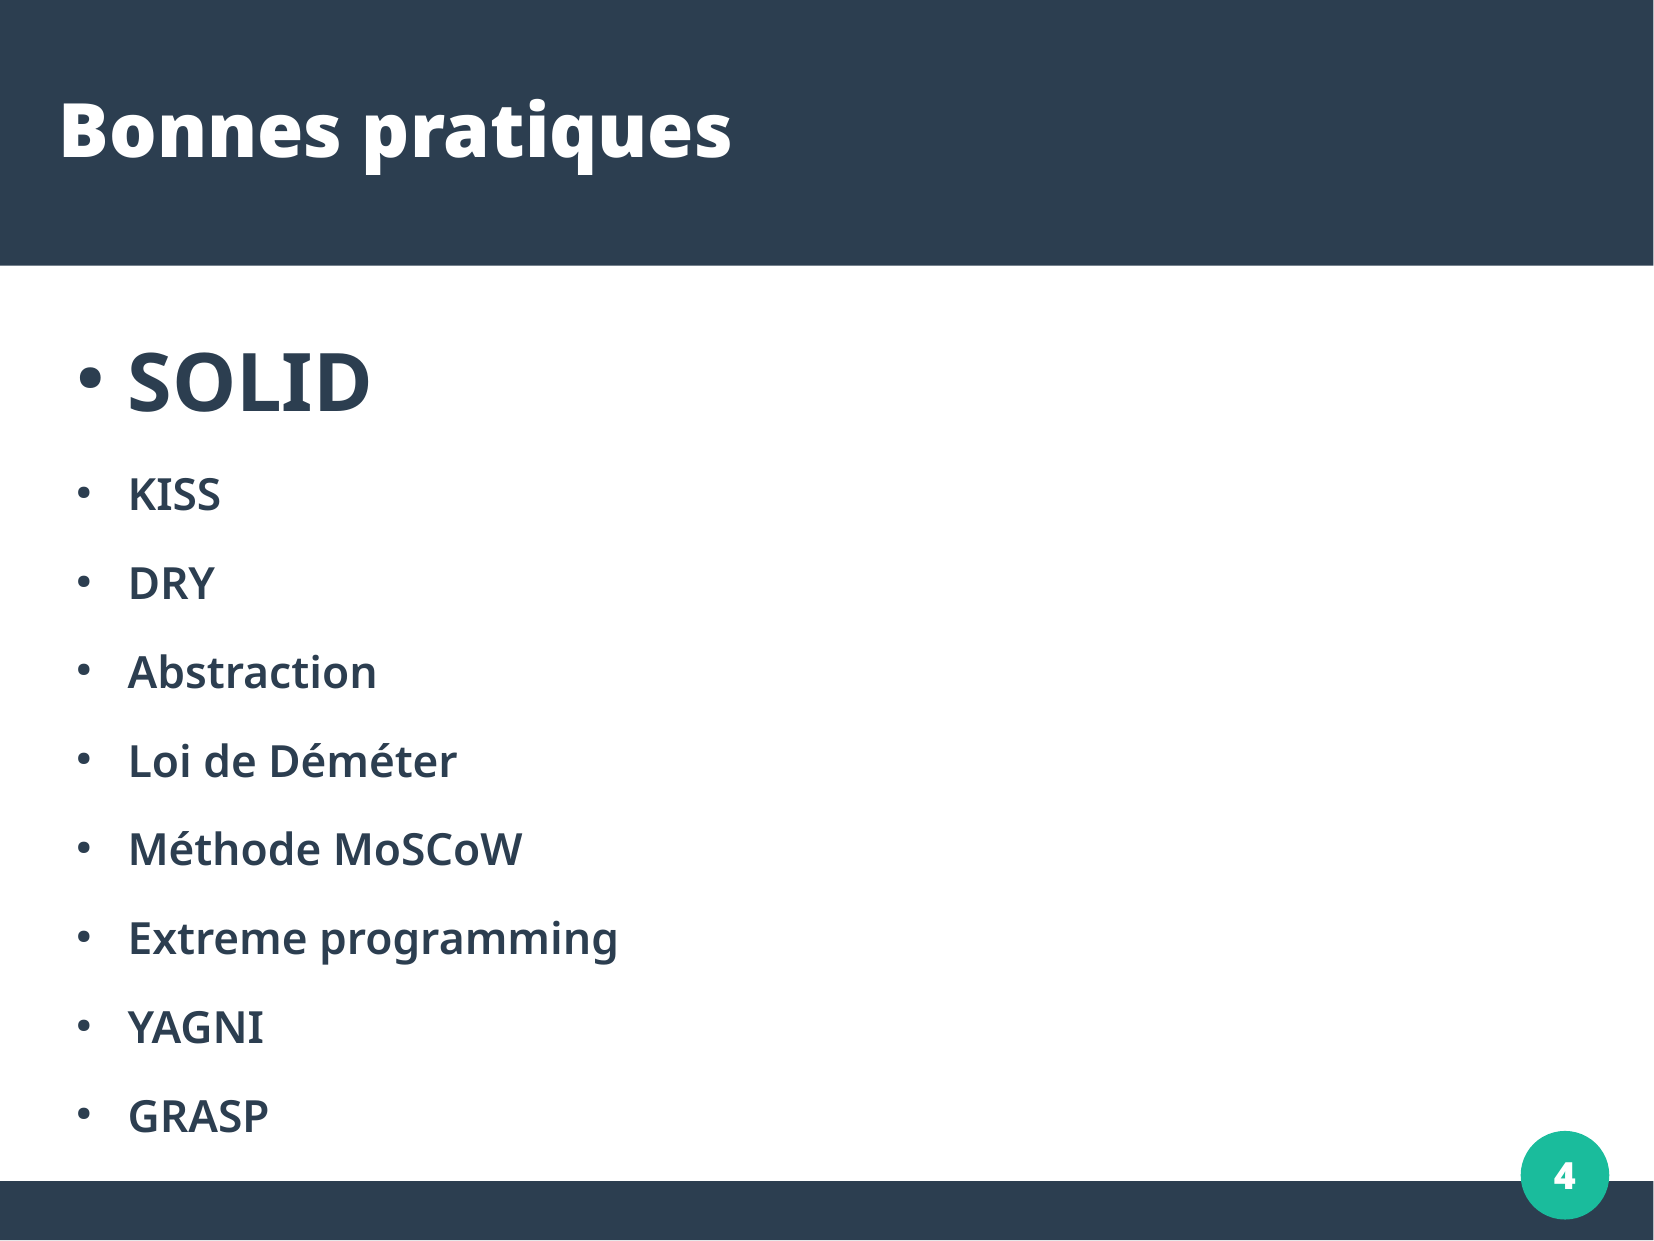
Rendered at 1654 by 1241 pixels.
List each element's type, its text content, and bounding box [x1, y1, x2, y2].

title Bonnes pratiques [59, 49, 1595, 207]
list SOLID KISS DRY Abstraction Loi de Déméter Méthode MoSCoW Extreme programming YAGNI GRASP [59, 324, 1595, 1152]
